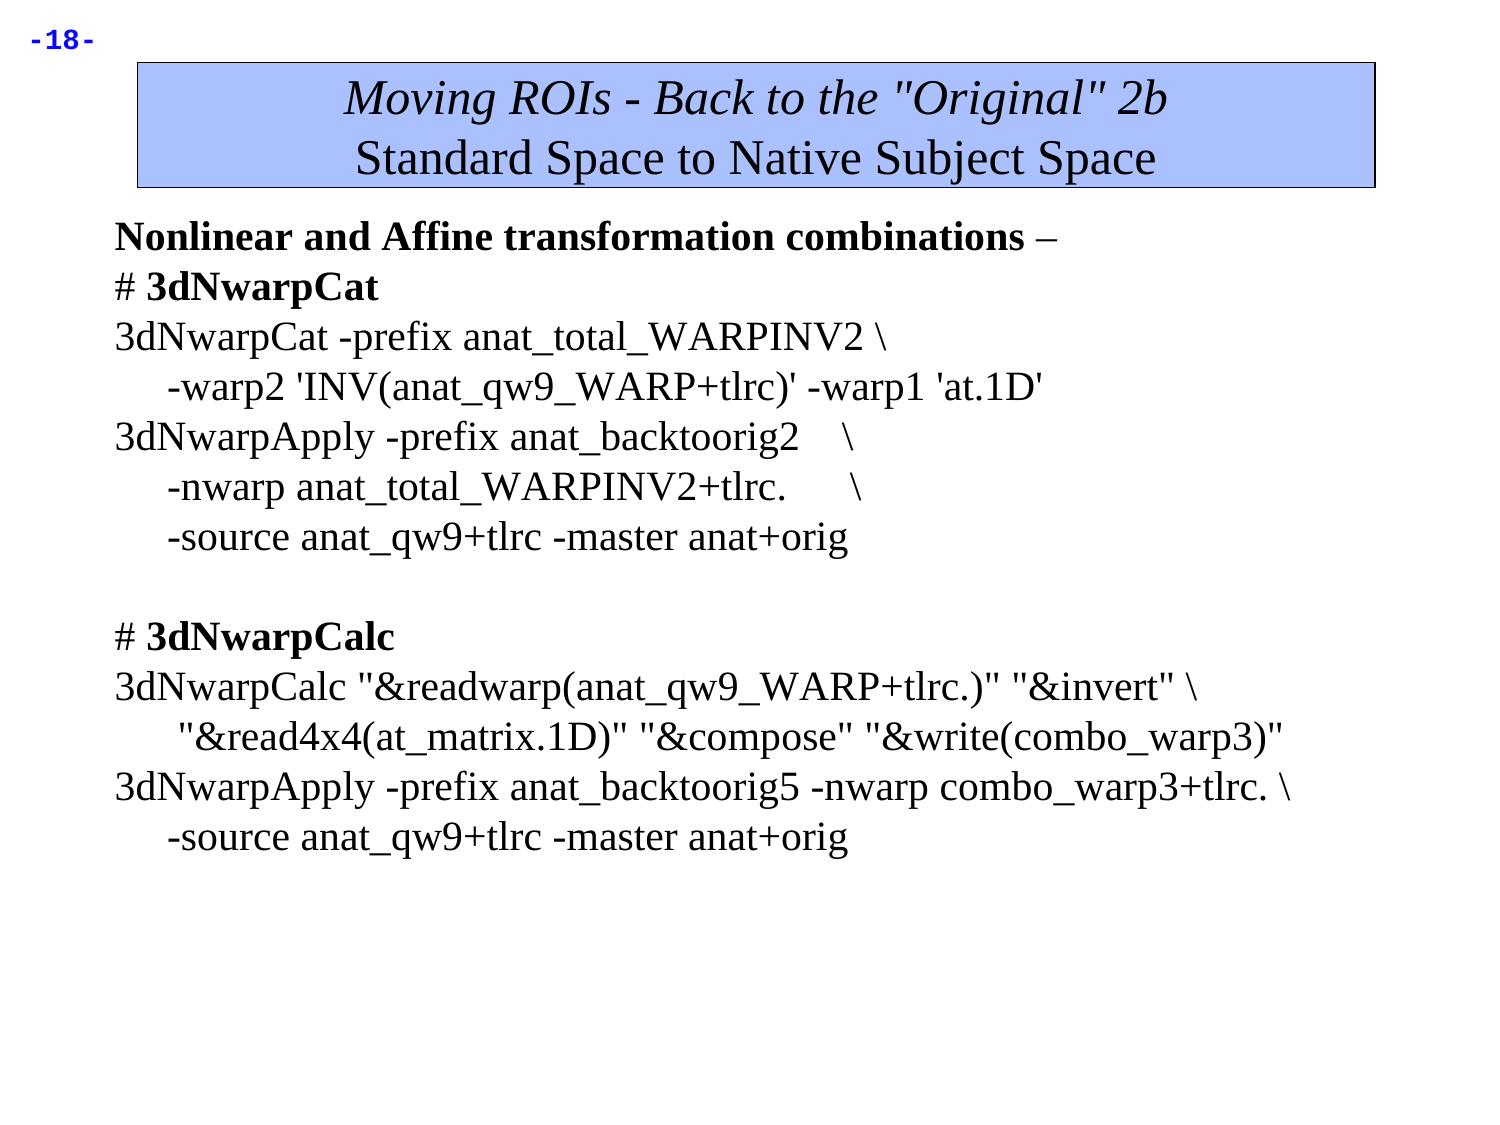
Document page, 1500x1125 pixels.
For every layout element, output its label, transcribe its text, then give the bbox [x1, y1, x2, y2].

title Moving ROIs - Back to the "Original" 2b Standard Space to Native Subject Space [137, 62, 1375, 188]
text_box Nonlinear and Affine transformation combinations – # 3dNwarpCat 3dNwarpCat -prefix anat_total_WARPINV2 \ -warp2 'INV(anat_qw9_WARP+tlrc)' -warp1 'at.1D' 3dNwarpApply -prefix anat_backtoorig2 \ -nwarp anat_total_WARPINV2+tlrc. \ -source anat_qw9+tlrc -master anat+orig # 3dNwarpCalc 3dNwarpCalc "&readwarp(anat_qw9_WARP+tlrc.)" "&invert" \ "&read4x4(at_matrix.1D)" "&compose" "&write(combo_warp3)" 3dNwarpApply -prefix anat_backtoorig5 -nwarp combo_warp3+tlrc. \ -source anat_qw9+tlrc -master anat+orig [99, 200, 1438, 917]
